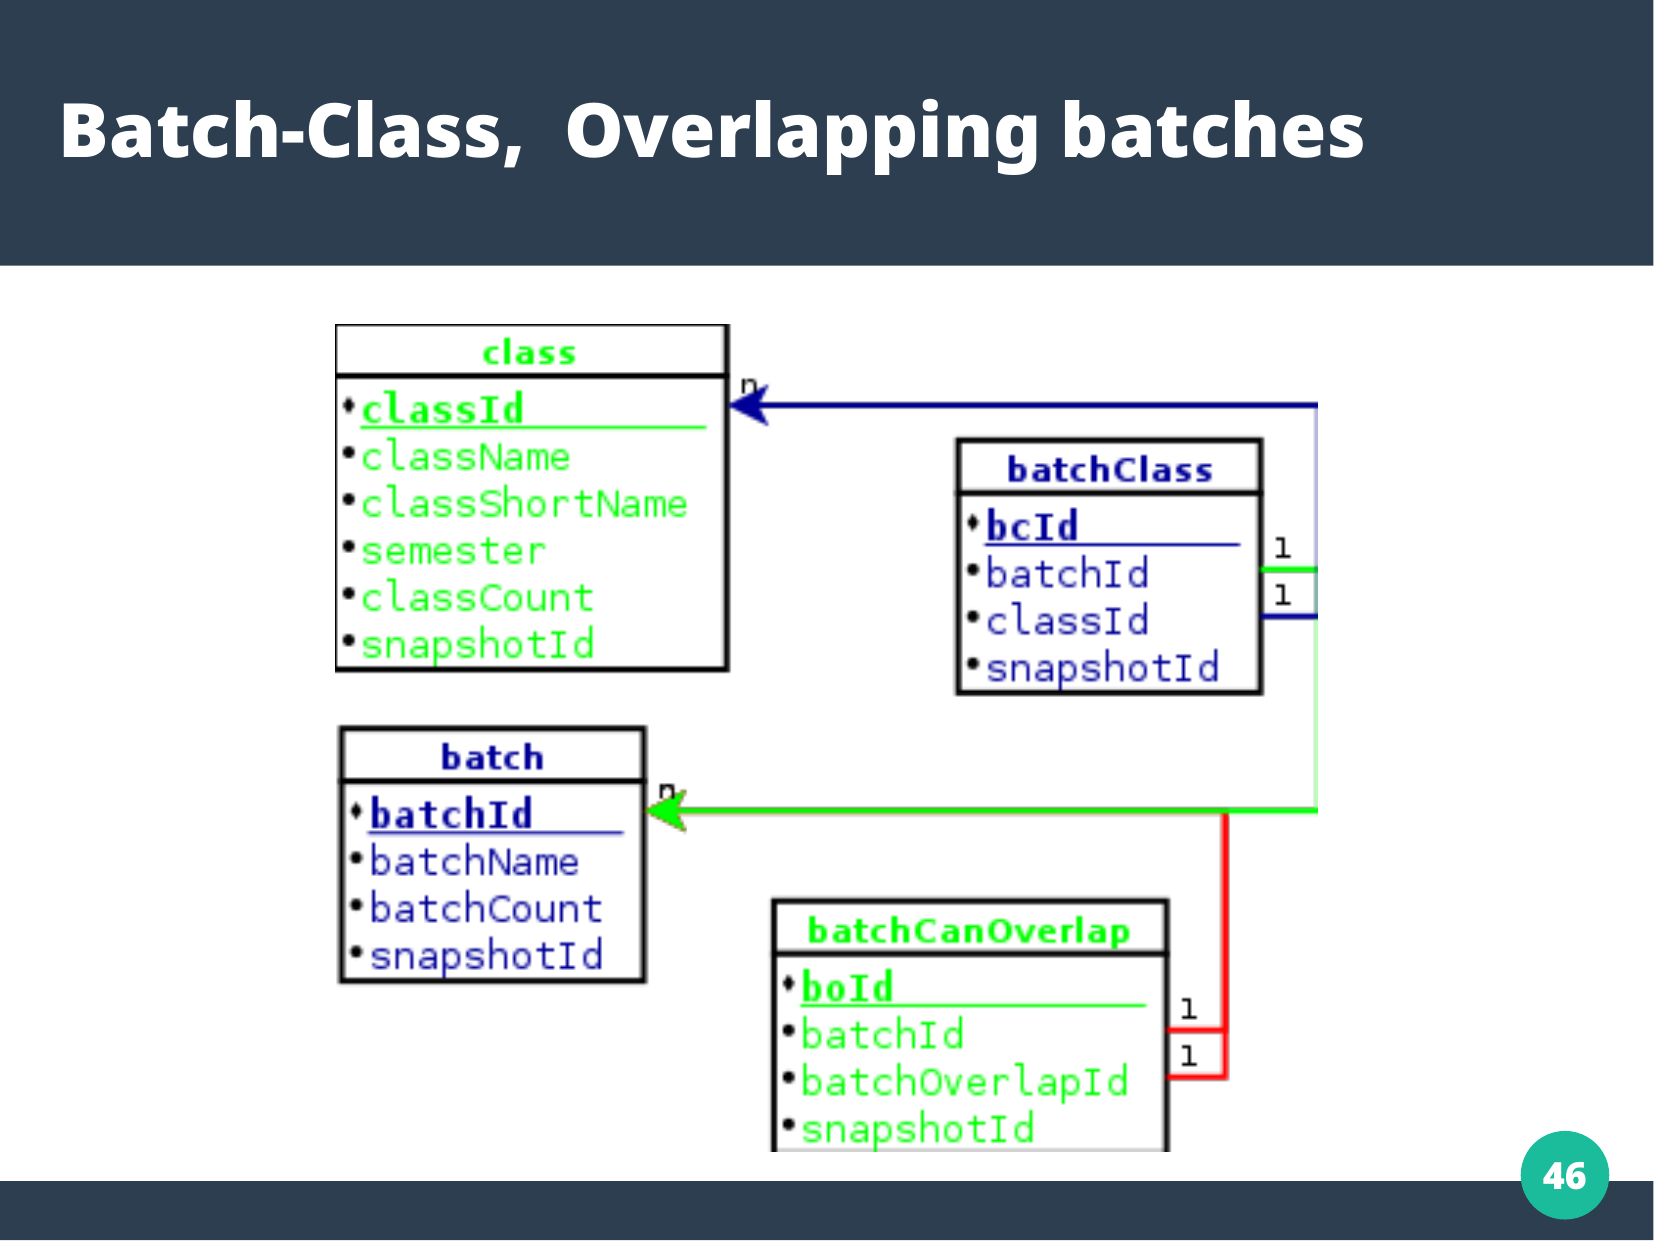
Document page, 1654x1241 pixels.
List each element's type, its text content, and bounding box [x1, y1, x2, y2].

picture [335, 324, 1318, 1152]
title Batch-Class, Overlapping batches [59, 49, 1595, 207]
